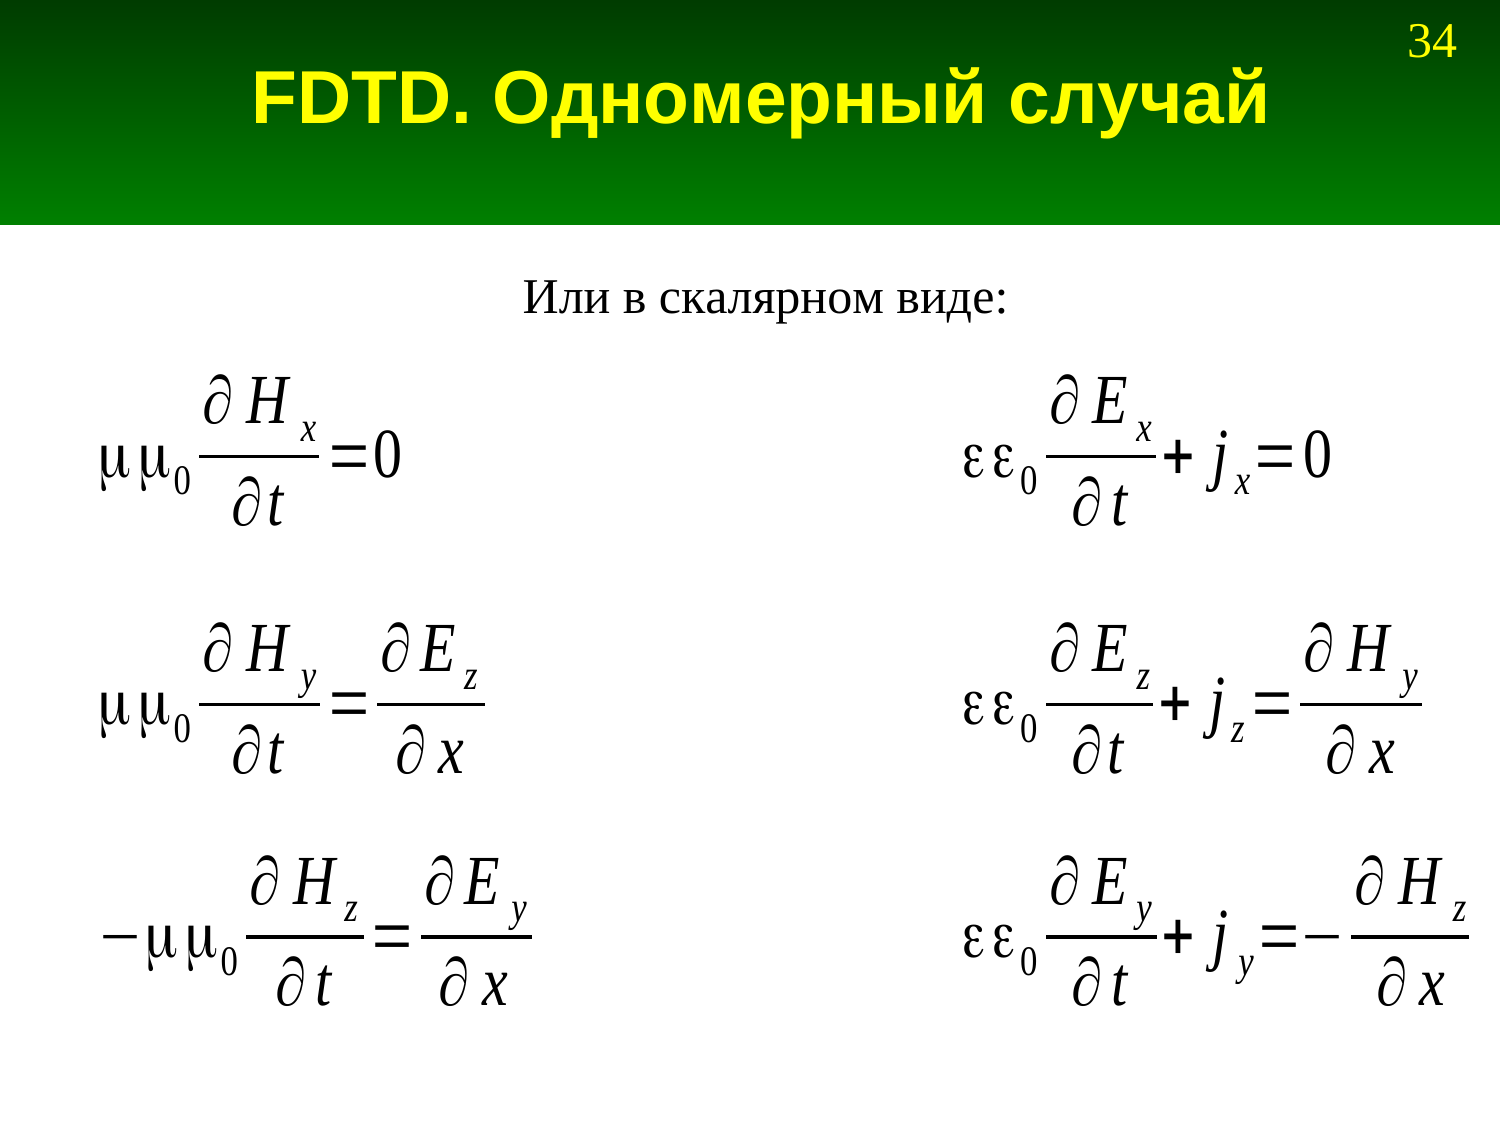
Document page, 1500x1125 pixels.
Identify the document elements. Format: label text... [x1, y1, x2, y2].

text_box Или в скалярном виде: [507, 255, 1040, 331]
chart [82, 842, 547, 1020]
chart [82, 609, 501, 788]
chart [82, 362, 418, 540]
title FDTD. Одномерный случай [123, 0, 1399, 188]
chart [947, 842, 1487, 1020]
chart [947, 610, 1439, 788]
chart [947, 362, 1348, 540]
